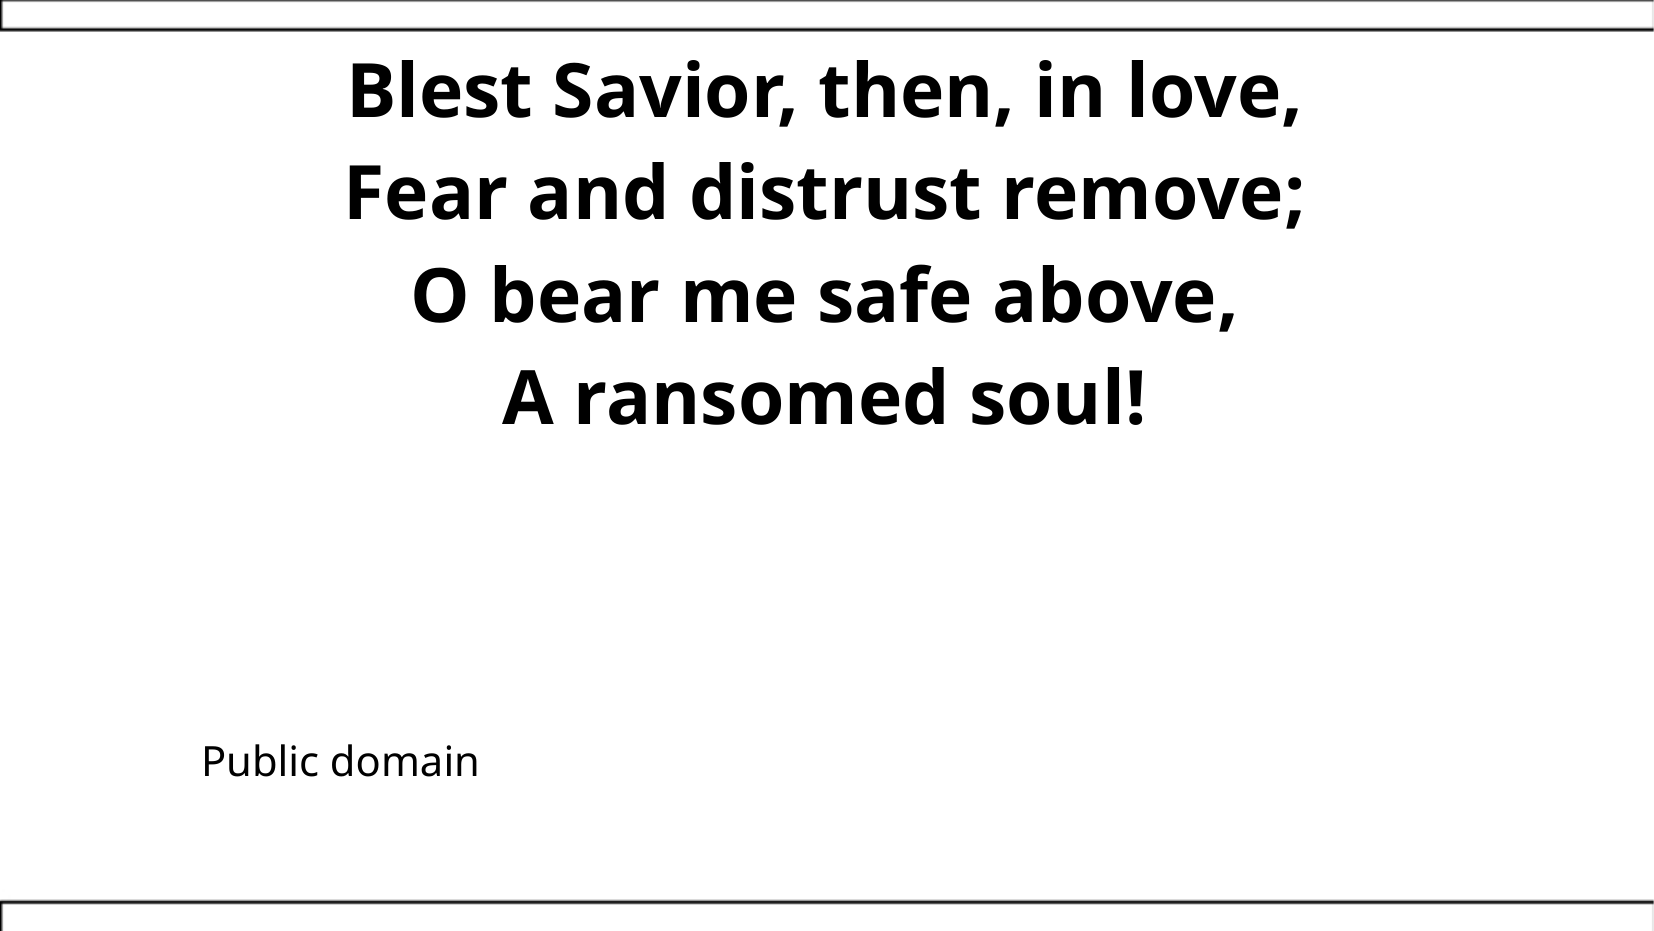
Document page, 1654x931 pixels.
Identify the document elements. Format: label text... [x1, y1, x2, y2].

picture [0, 0, 1654, 931]
text_box Blest Savior, then, in love, Fear and distrust remove; O bear me safe above, A ransomed soul! Public domain [60, 30, 1591, 778]
